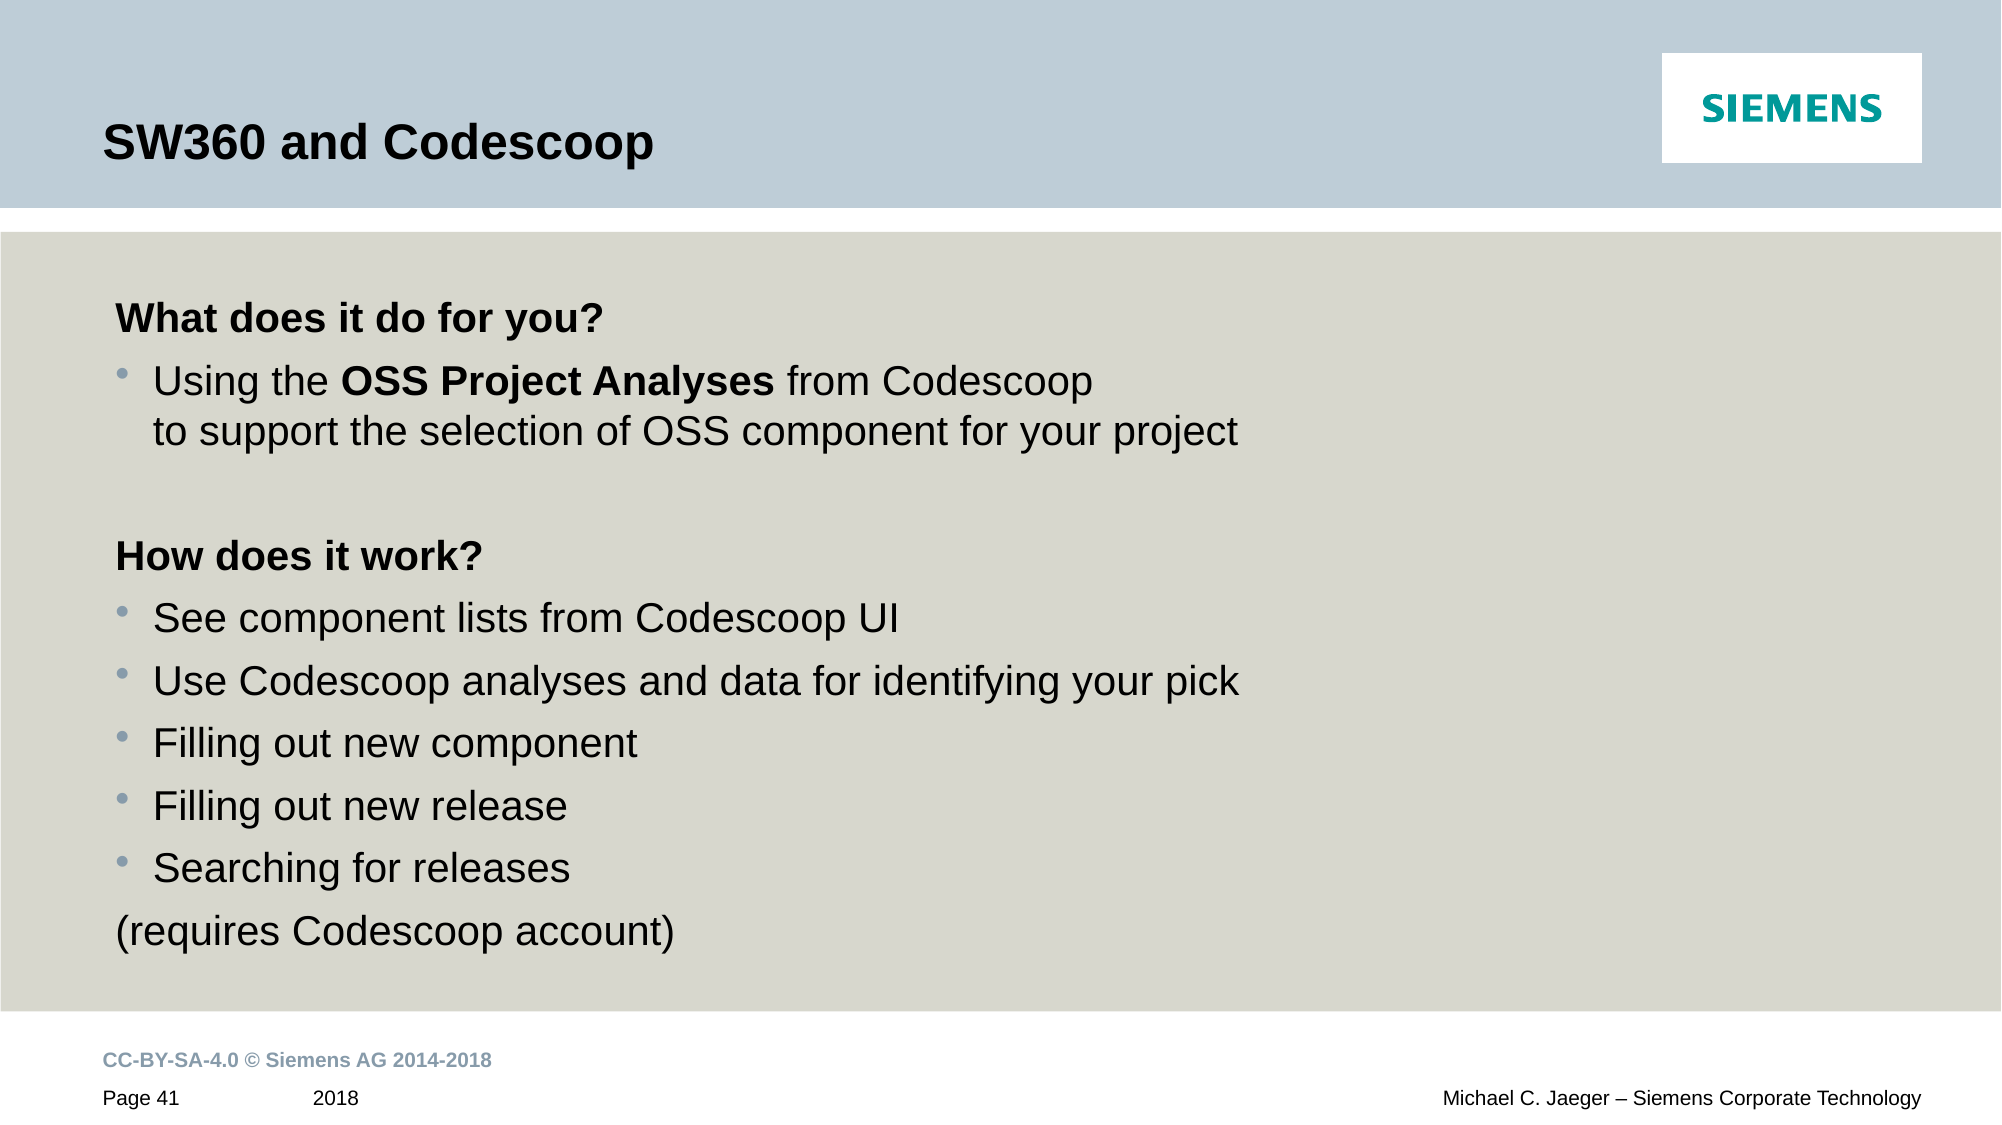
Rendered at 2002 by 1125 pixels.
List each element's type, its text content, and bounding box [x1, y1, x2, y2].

text_box [0, 231, 2001, 1012]
list What does it do for you? Using the OSS Project Analyses from Codescoop to support the selection of OSS component for your project How does it work? See component lists from Codescoop UI Use Codescoop analyses and data for identifying your pick Filling out new component Filling out new release Searching for releases (requires Codescoop account) [115, 290, 1673, 1023]
title SW360 and Codescoop [0, 0, 2001, 208]
